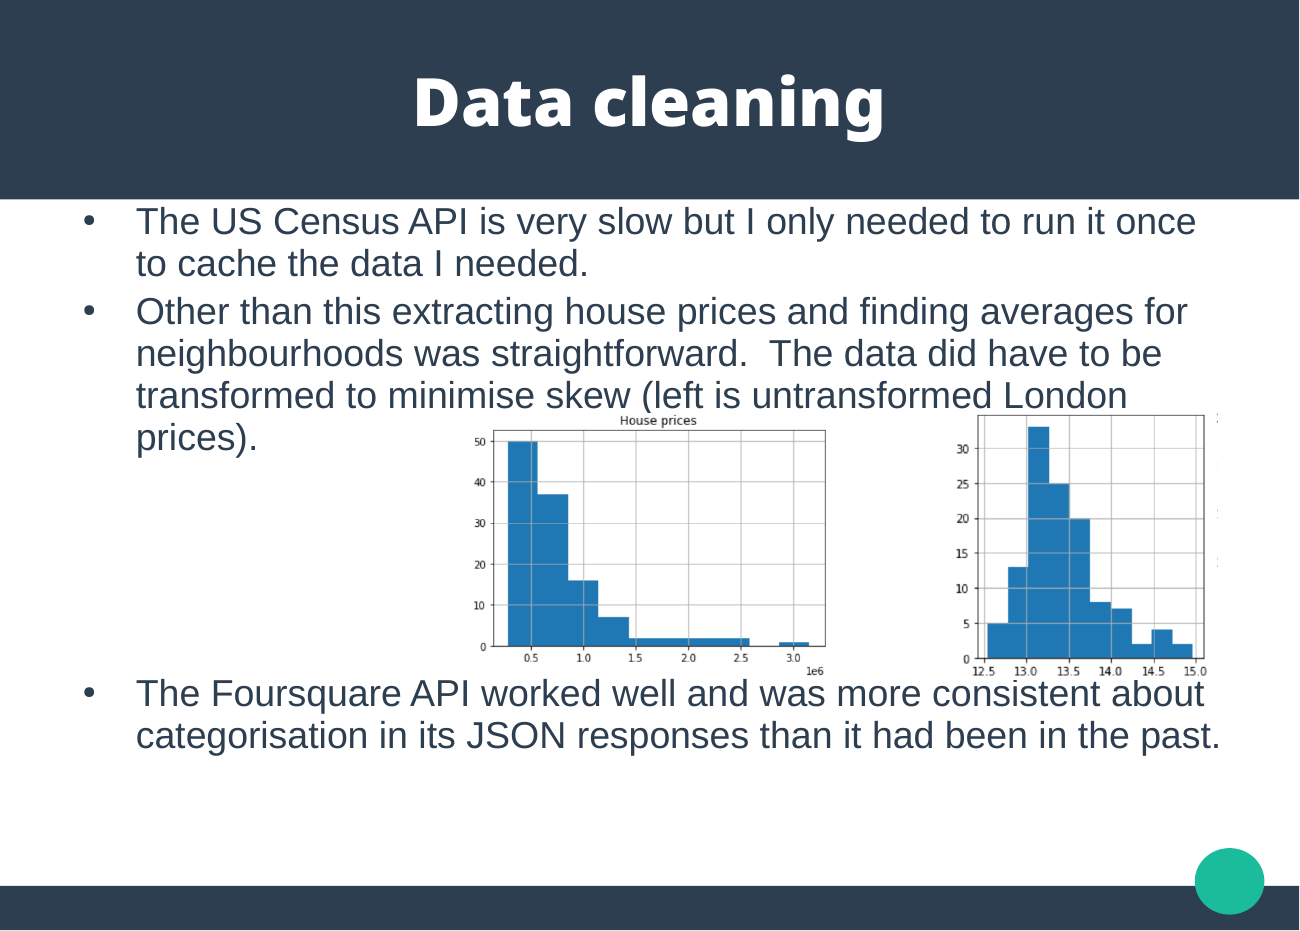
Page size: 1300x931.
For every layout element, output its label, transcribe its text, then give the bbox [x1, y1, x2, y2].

picture [472, 413, 827, 677]
text_box Data cleaning [0, 0, 1300, 201]
list The US Census API is very slow but I only needed to run it once to cache the data I needed. Other than this extracting house prices and finding averages for neighbourhoods was straightforward. The data did have to be transformed to minimise skew (left is untransformed London prices). The Foursquare API worked well and was more consistent about categorisation in its JSON responses than it had been in the past. [64, 201, 1235, 839]
picture [944, 413, 1218, 680]
